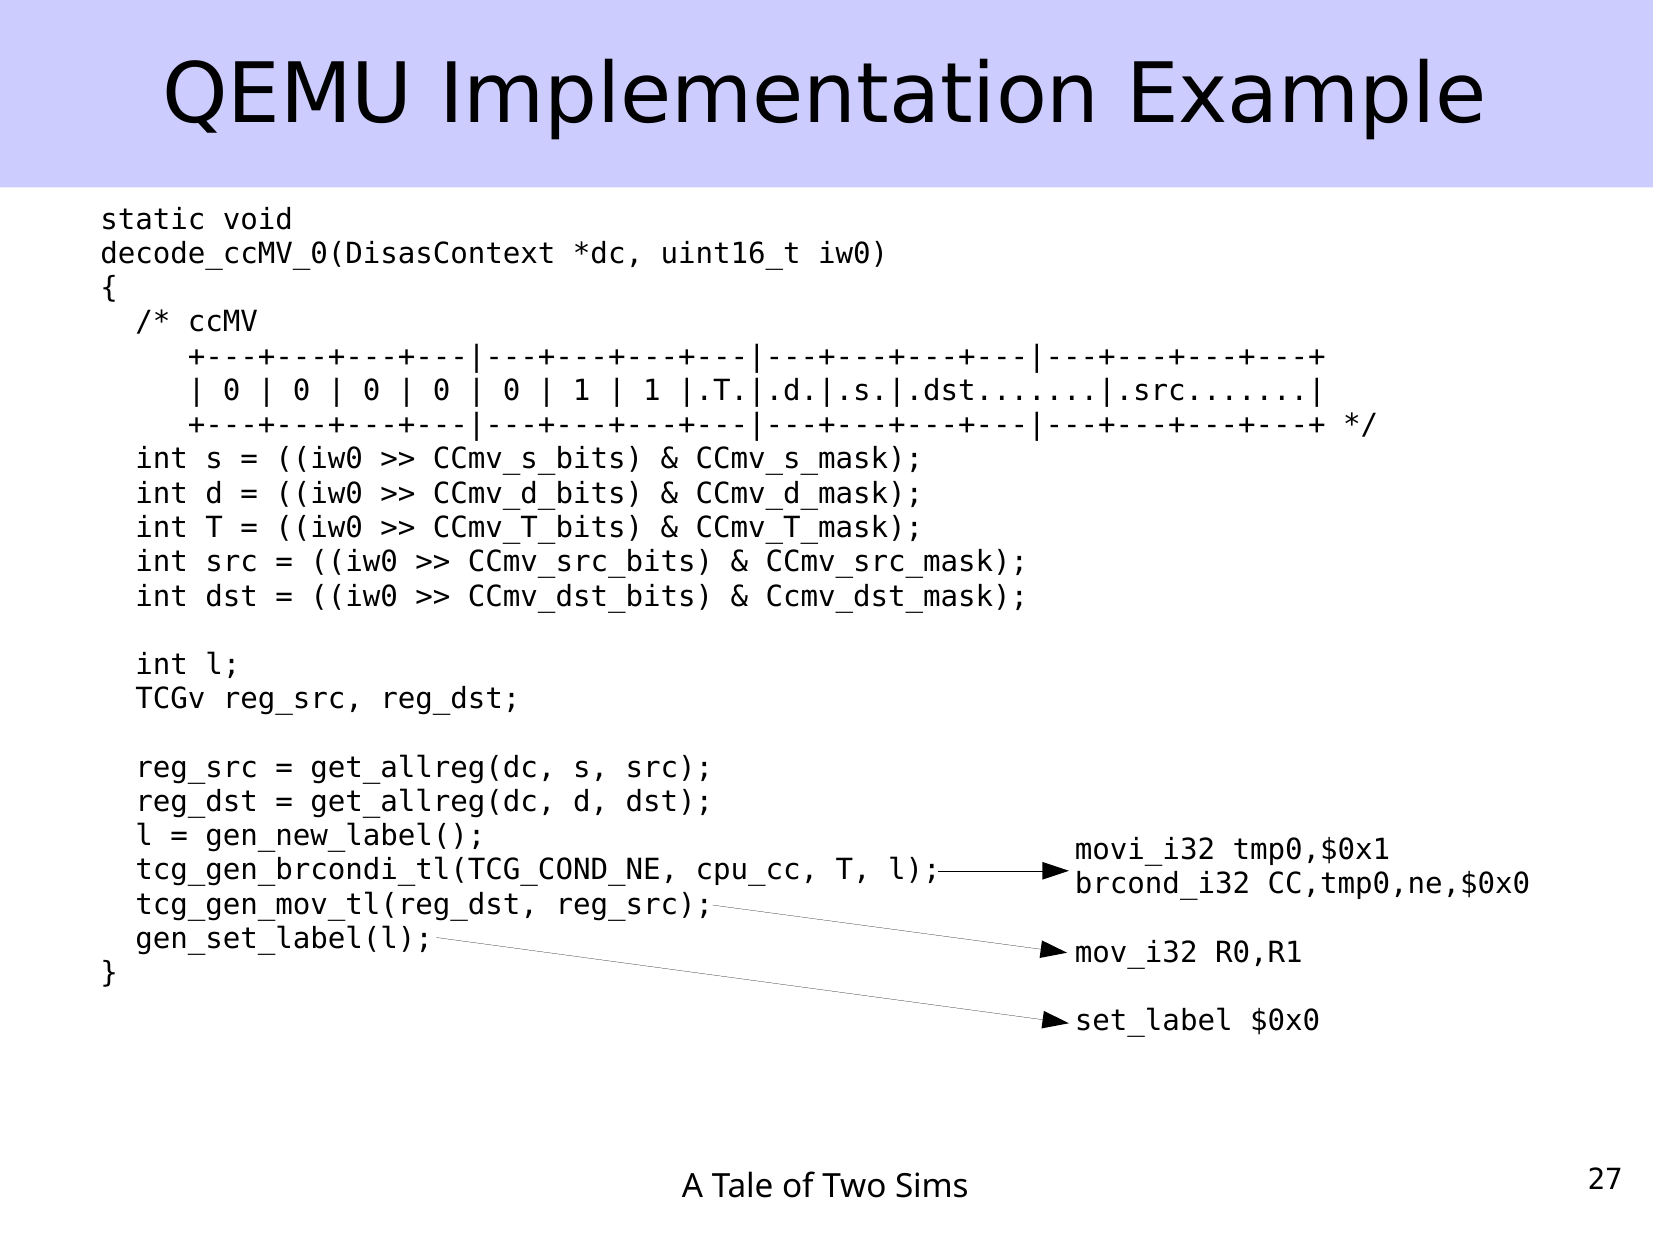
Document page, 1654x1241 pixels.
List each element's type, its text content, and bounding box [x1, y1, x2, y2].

title QEMU Implementation Example [0, 0, 1651, 188]
text_box movi_i32 tmp0,$0x1 brcond_i32 CC,tmp0,ne,$0x0 mov_i32 R0,R1 set_label $0x0 [1050, 825, 1545, 1046]
list static void decode_ccMV_0(DisasContext *dc, uint16_t iw0) { /* ccMV +---+---+---+---|---+---+---+---|---+---+---+---|---+---+---+---+ | 0 | 0 | 0 | 0 | 0 | 1 | 1 |.T.|.d.|.s.|.dst.......|.src.......| +---+---+---+---|---+---+---+---|---+---+---+---|---+---+---+---+ */ int s = ((iw0 >> CCmv_s_bits) & CCmv_s_mask); int d = ((iw0 >> CCmv_d_bits) & CCmv_d_mask); int T = ((iw0 >> CCmv_T_bits) & CCmv_T_mask); int src = ((iw0 >> CCmv_src_bits) & CCmv_src_mask); int dst = ((iw0 >> CCmv_dst_bits) & Ccmv_dst_mask); int l; TCGv reg_src, reg_dst; reg_src = get_allreg(dc, s, src); reg_dst = get_allreg(dc, d, dst); l = gen_new_label(); tcg_gen_brcondi_tl(TCG_COND_NE, cpu_cc, T, l); tcg_gen_mov_tl(reg_dst, reg_src); gen_set_label(l); } [29, 201, 1620, 1151]
